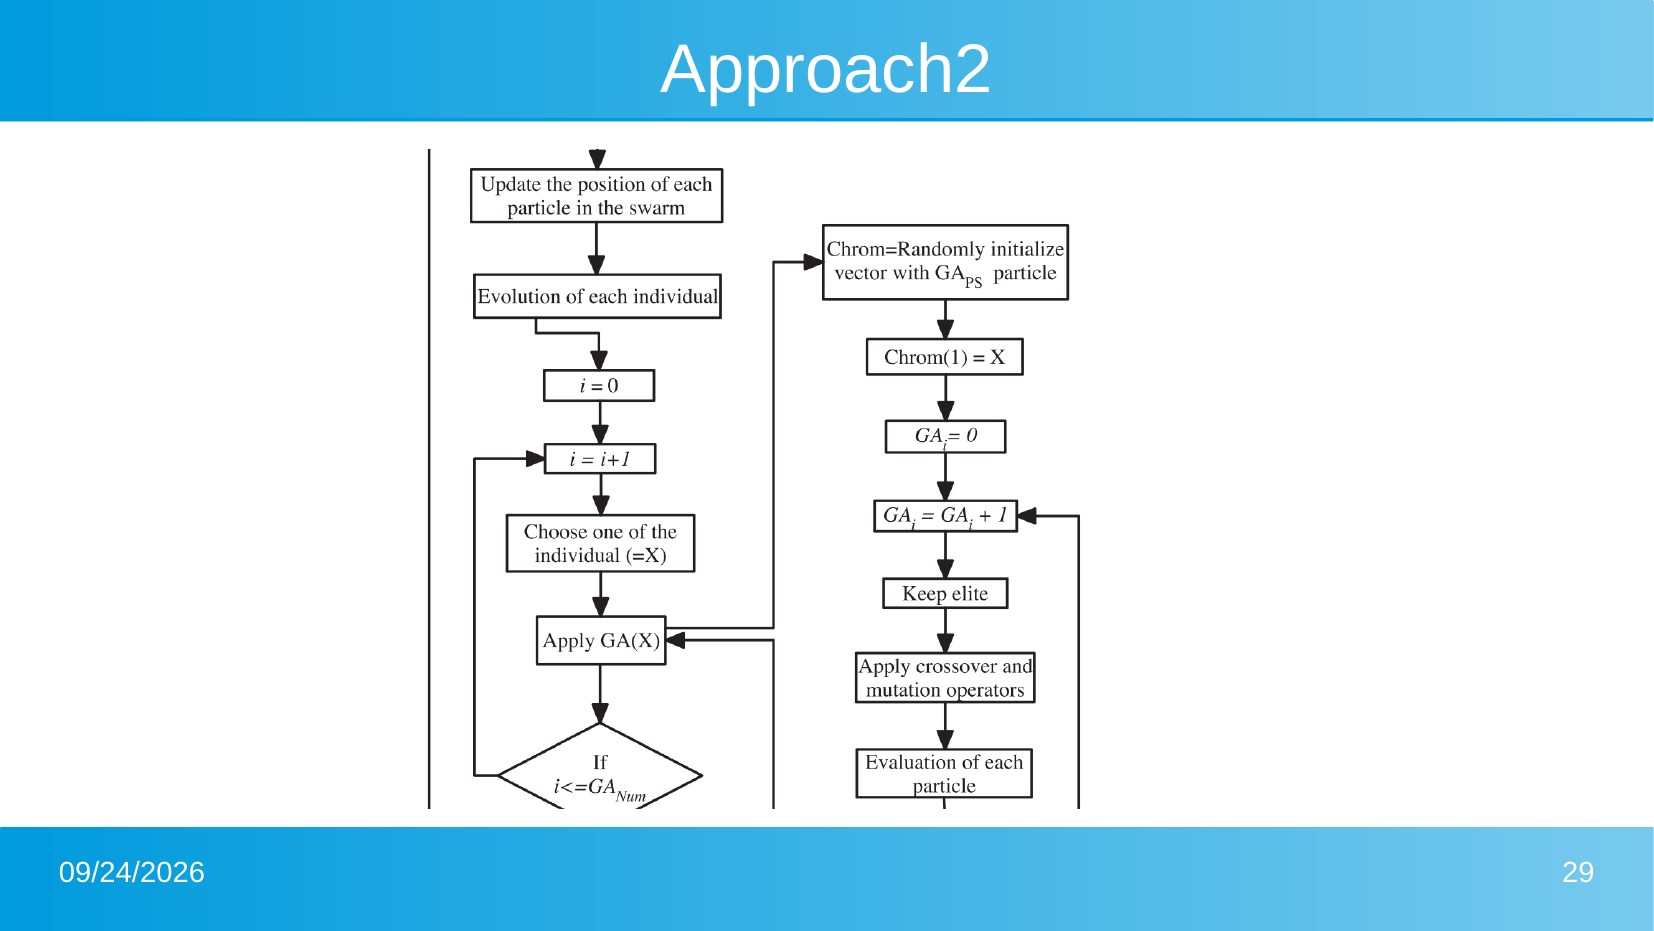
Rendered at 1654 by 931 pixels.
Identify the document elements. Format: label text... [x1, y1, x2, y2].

title Approach2 [59, 29, 1595, 108]
picture [105, 149, 1201, 809]
